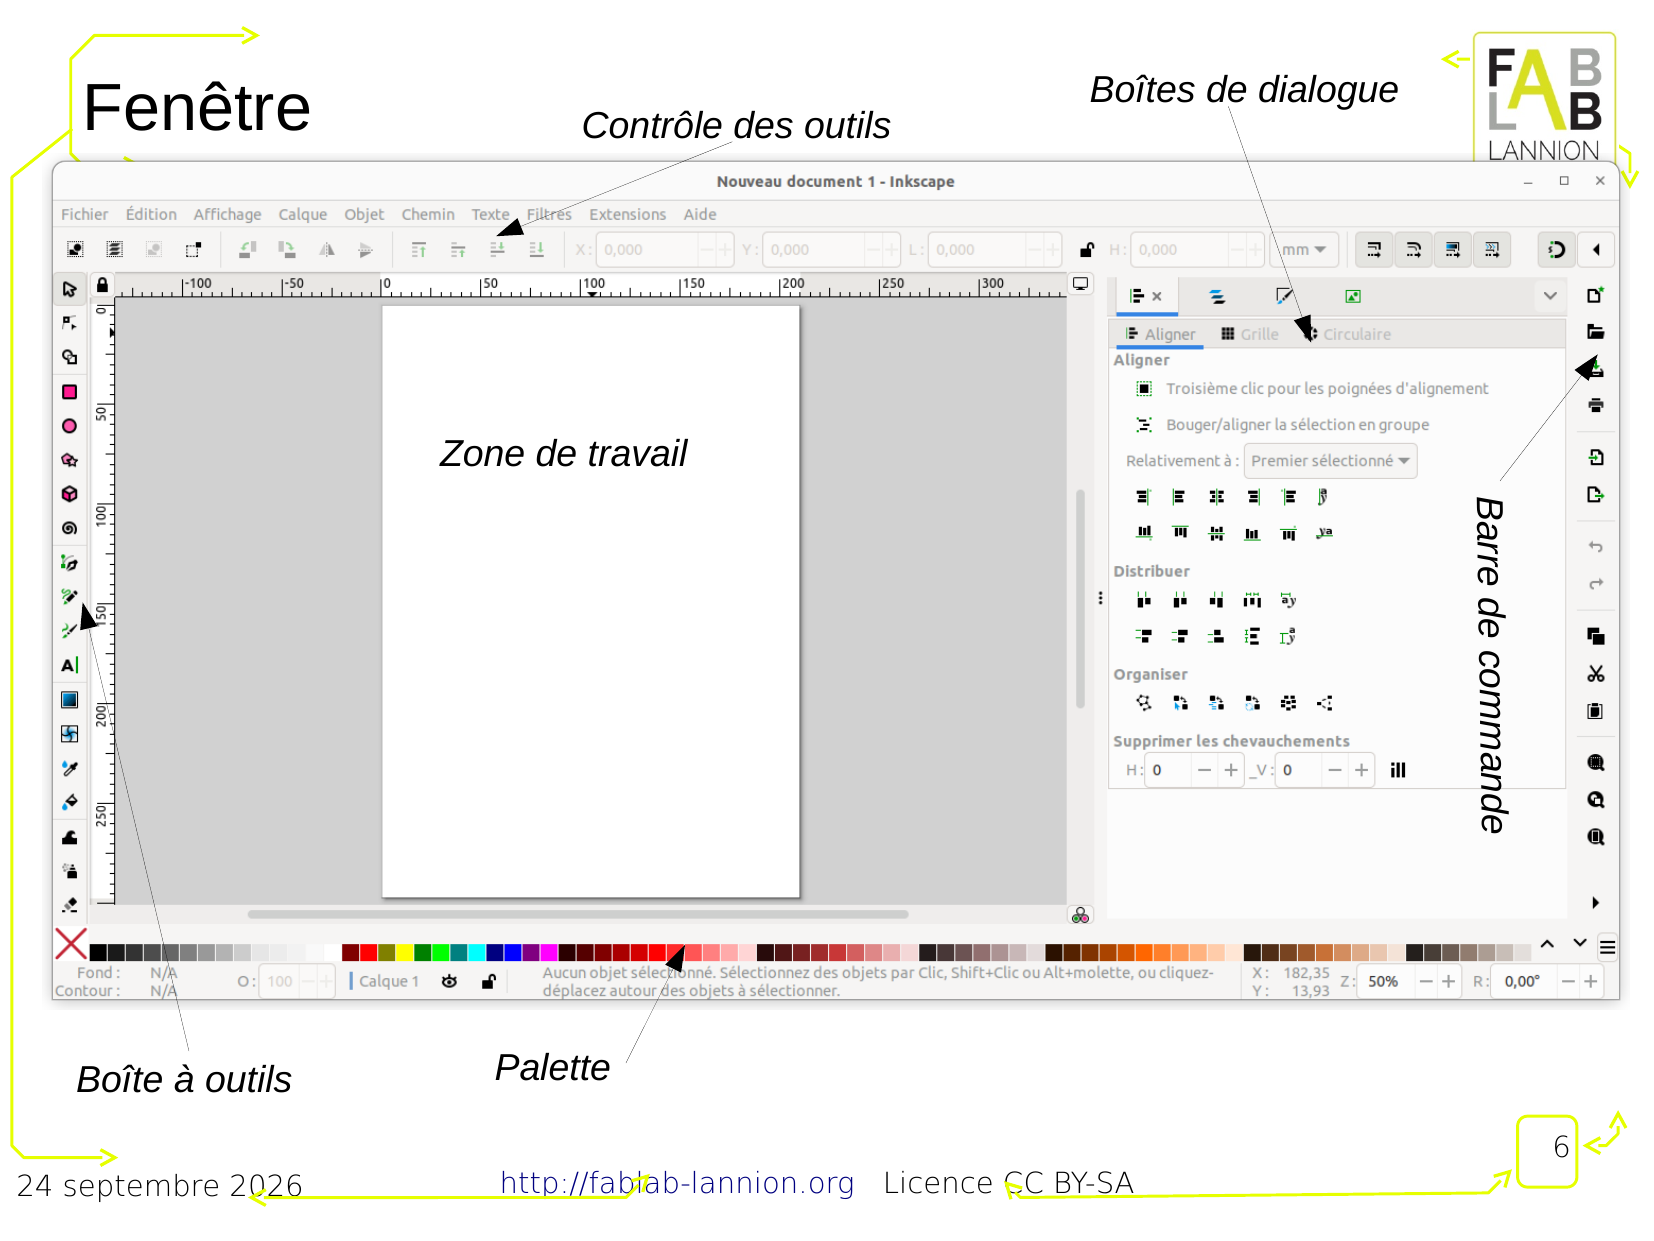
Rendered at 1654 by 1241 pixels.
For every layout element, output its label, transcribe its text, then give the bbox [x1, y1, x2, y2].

text_box Contrôle des outils [566, 97, 907, 155]
text_box Boîtes de dialogue [1074, 61, 1415, 119]
text_box Zone de travail [425, 425, 703, 483]
text_box Barre de commande [1461, 480, 1524, 851]
text_box Boîte à outils [61, 1051, 343, 1111]
title Fenêtre [82, 49, 1441, 166]
text_box Palette [479, 1039, 626, 1097]
picture [42, 29, 1630, 1010]
